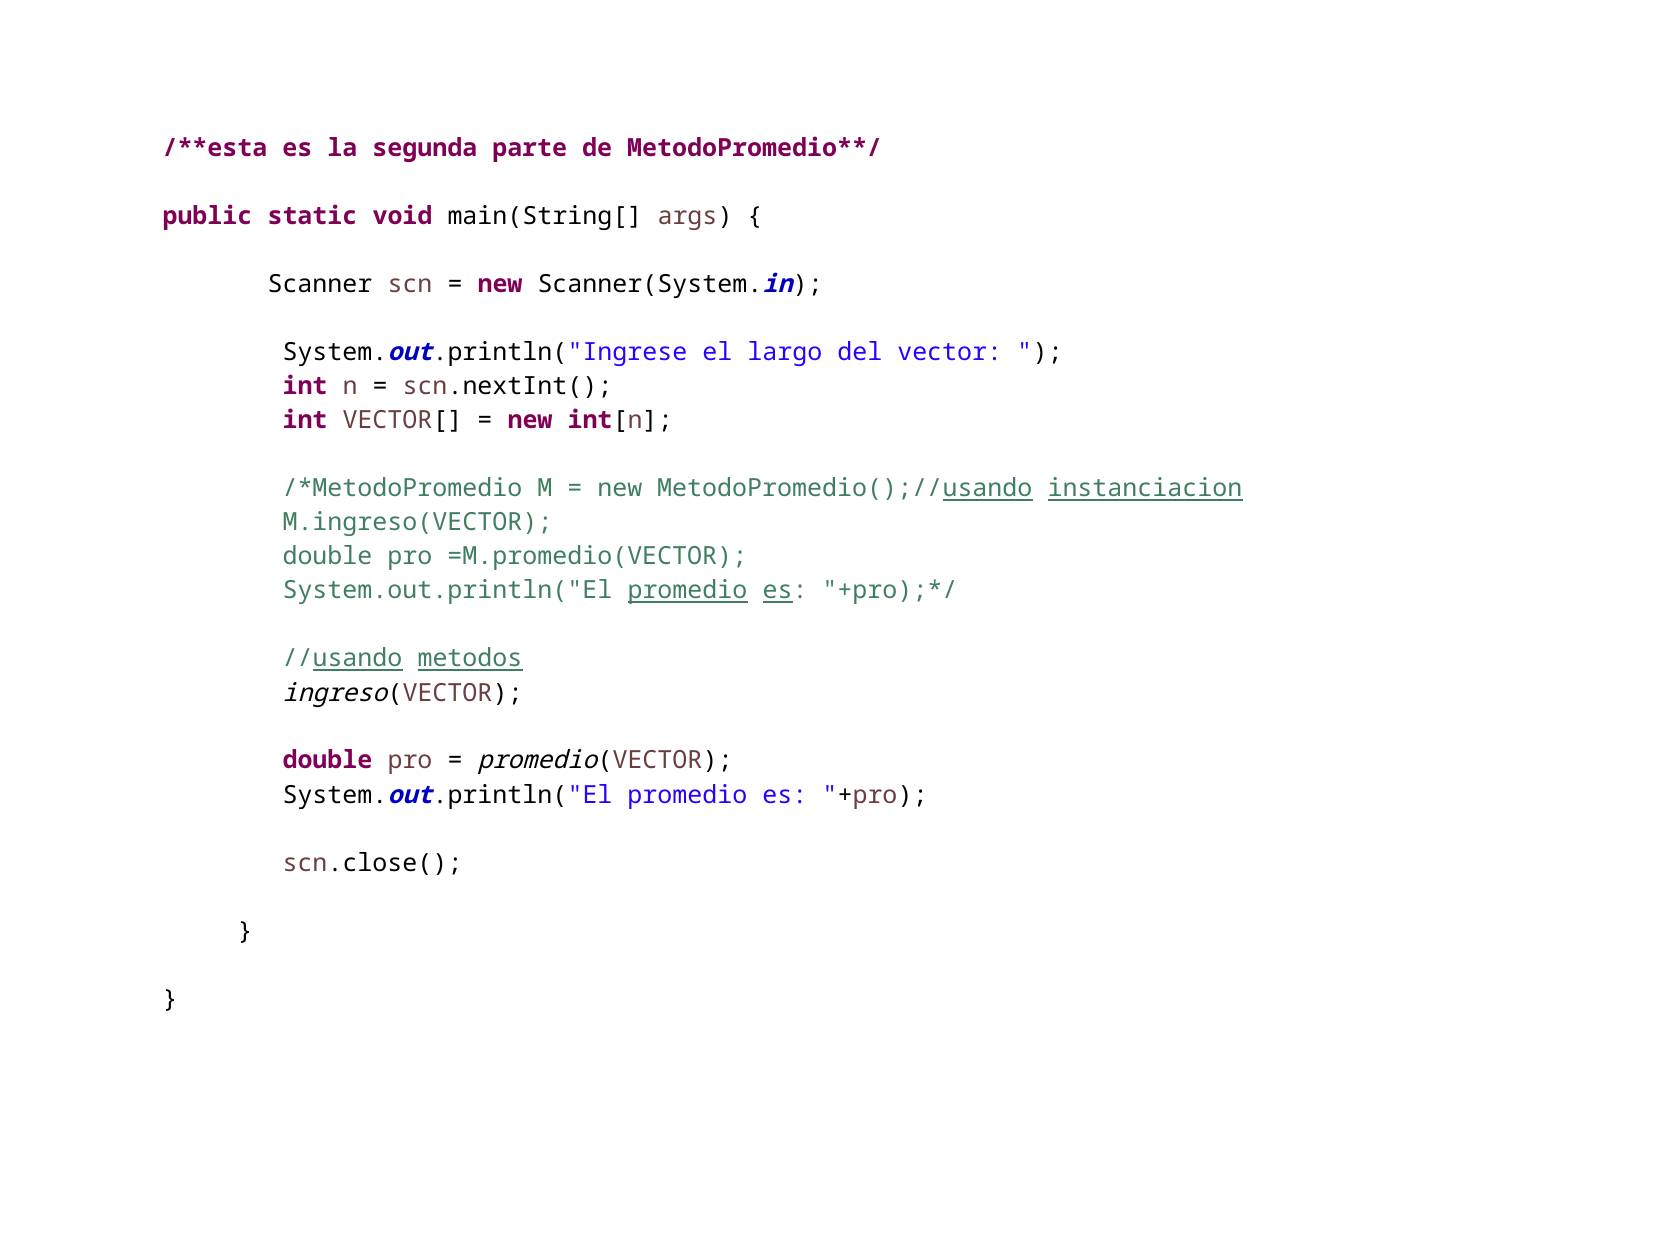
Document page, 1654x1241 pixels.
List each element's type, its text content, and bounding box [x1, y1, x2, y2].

text_box /**esta es la segunda parte de MetodoPromedio**/ public static void main(String[] args) { Scanner scn = new Scanner(System.in); System.out.println("Ingrese el largo del vector: "); int n = scn.nextInt(); int VECTOR[] = new int[n]; /*MetodoPromedio M = new MetodoPromedio();//usando instanciacion M.ingreso(VECTOR); double pro =M.promedio(VECTOR); System.out.println("El promedio es: "+pro);*/ //usando metodos ingreso(VECTOR); double pro = promedio(VECTOR); System.out.println("El promedio es: "+pro); scn.close(); } } [147, 88, 1536, 1123]
